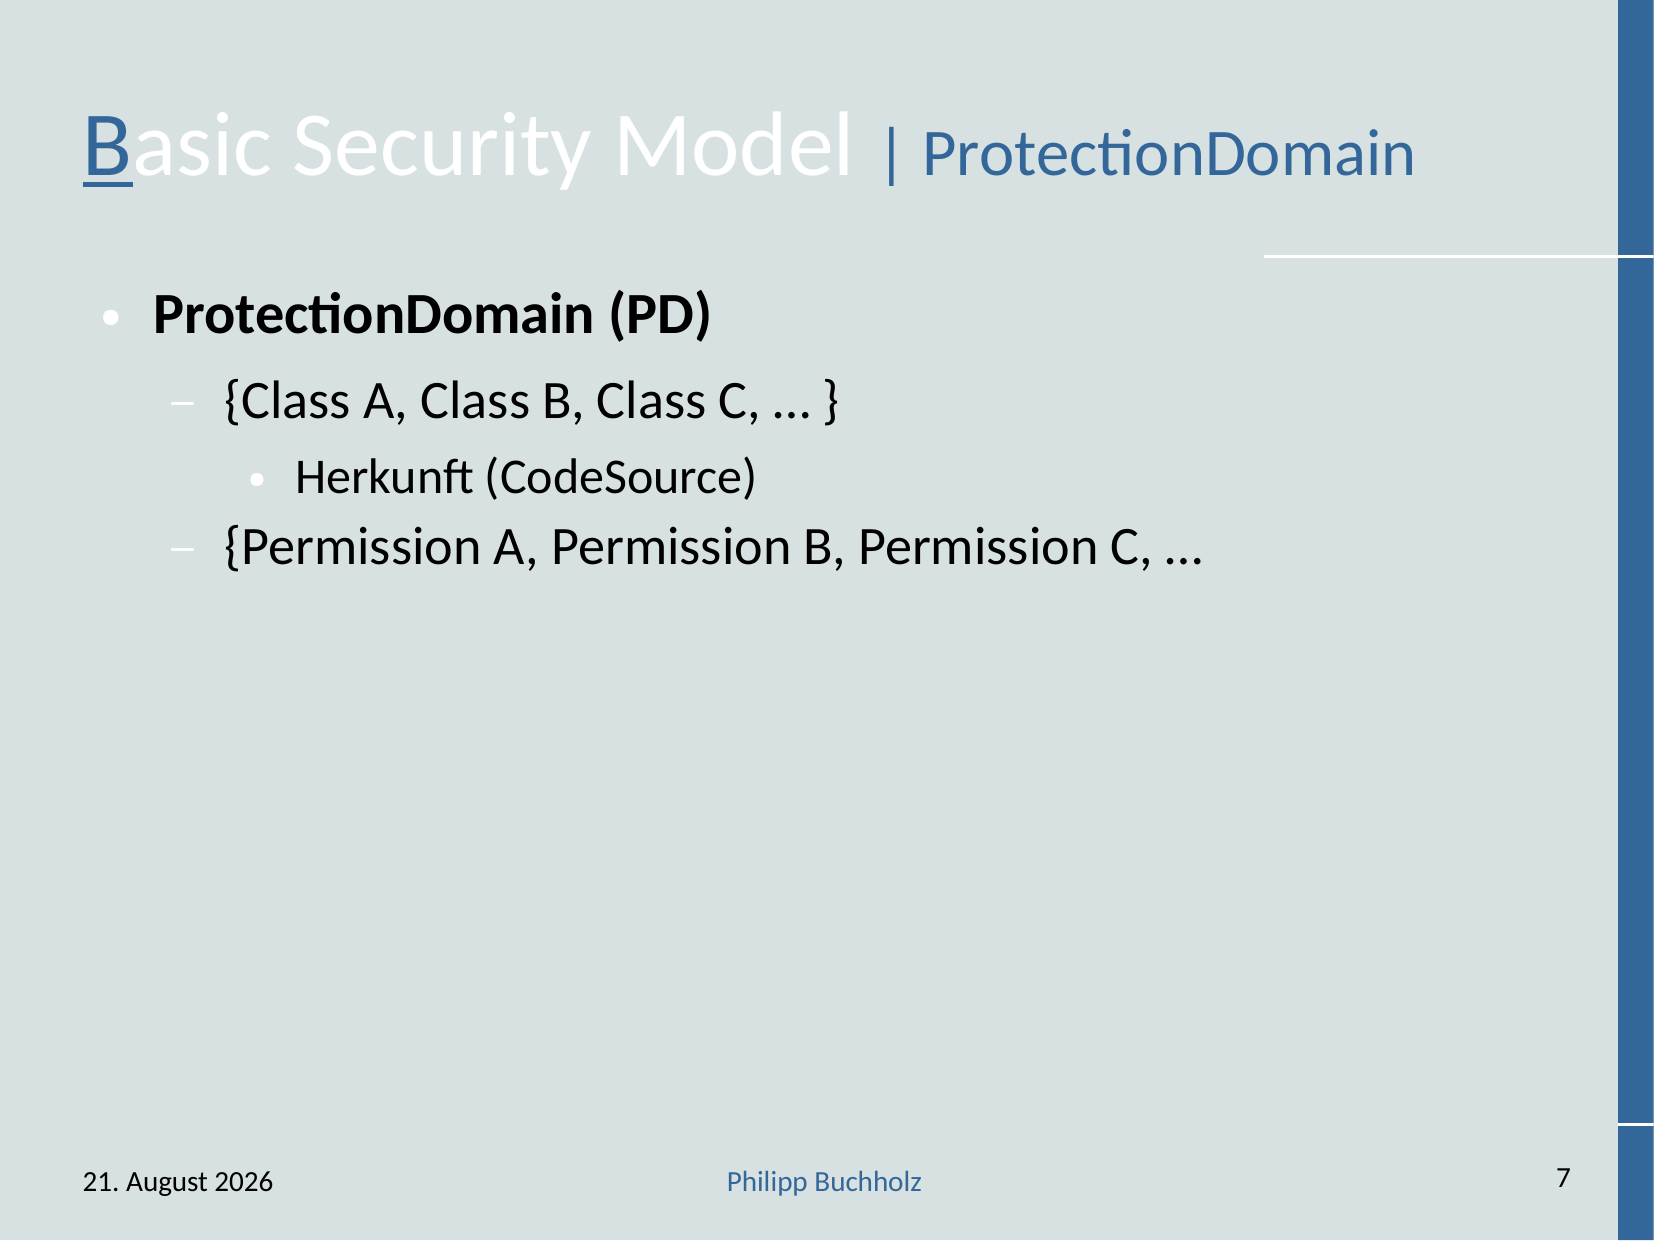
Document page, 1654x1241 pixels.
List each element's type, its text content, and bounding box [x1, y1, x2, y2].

title Basic Security Model | ProtectionDomain [82, 49, 1571, 257]
list ProtectionDomain (PD) {Class A, Class B, Class C, … } Herkunft (CodeSource) {Permission A, Permission B, Permission C, … [82, 290, 1571, 1109]
